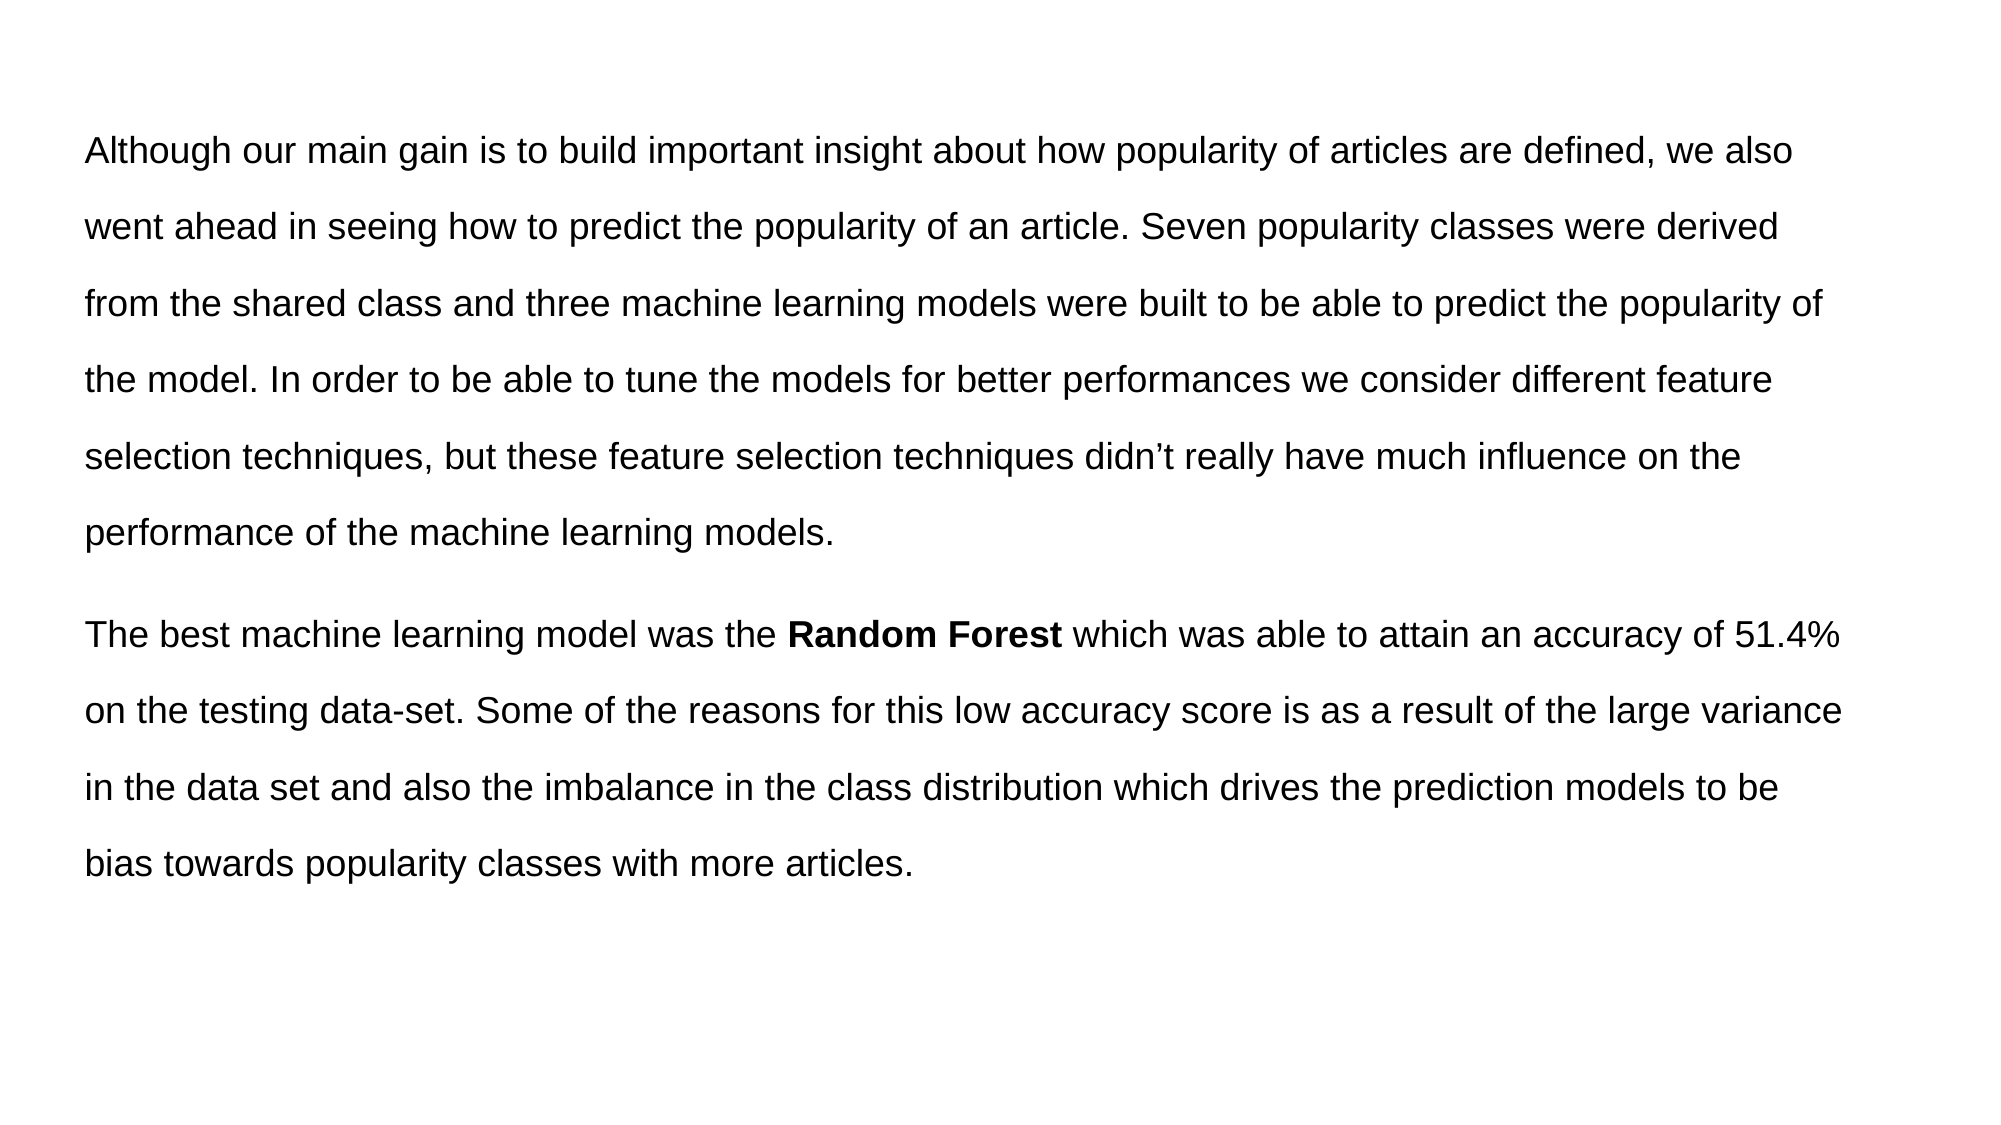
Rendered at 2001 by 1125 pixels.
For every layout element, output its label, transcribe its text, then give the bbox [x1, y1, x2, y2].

text_box Although our main gain is to build important insight about how popularity of articles are defined, we also went ahead in seeing how to predict the popularity of an article. Seven popularity classes were derived from the shared class and three machine learning models were built to be able to predict the popularity of the model. In order to be able to tune the models for better performances we consider different feature selection techniques, but these feature selection techniques didn’t really have much influence on the performance of the machine learning models. The best machine learning model was the Random Forest which was able to attain an accuracy of 51.4% on the testing data-set. Some of the reasons for this low accuracy score is as a result of the large variance in the data set and also the imbalance in the class distribution which drives the prediction models to be bias towards popularity classes with more articles. [70, 87, 1859, 892]
